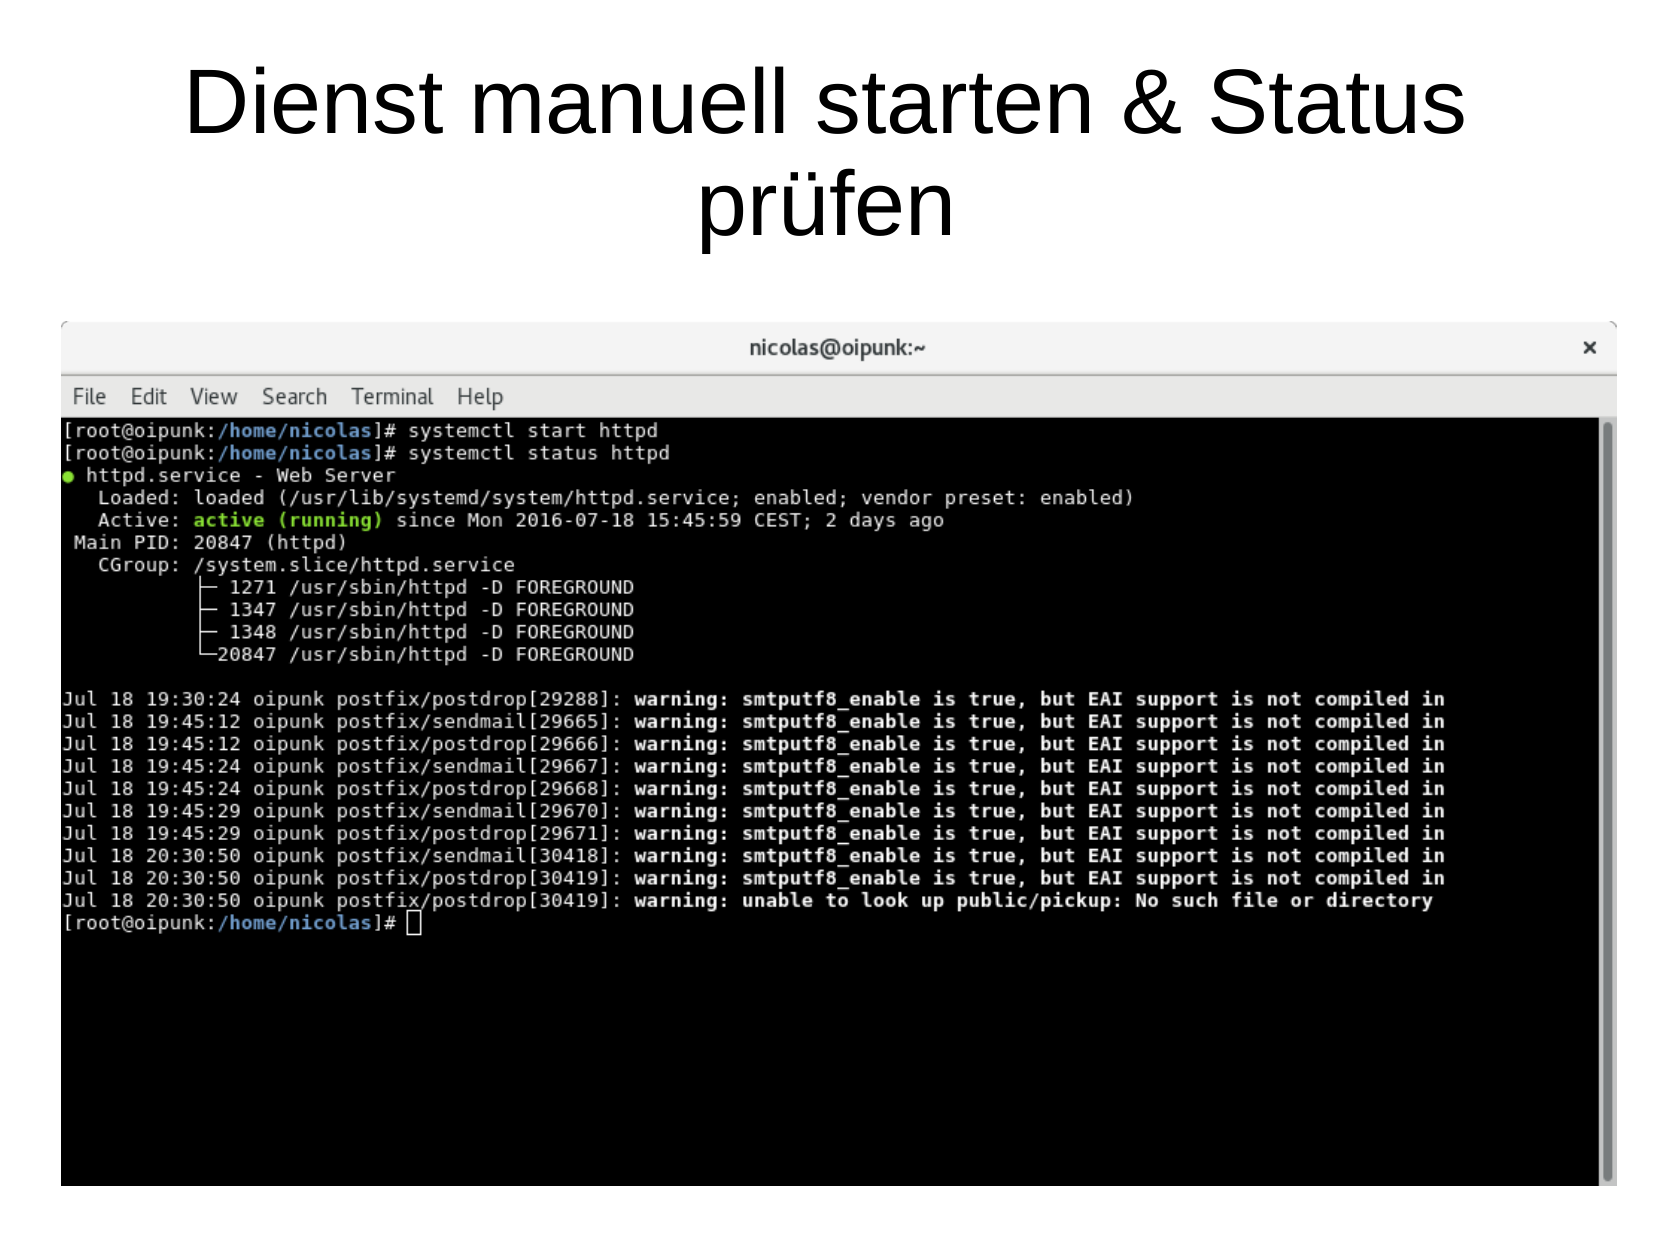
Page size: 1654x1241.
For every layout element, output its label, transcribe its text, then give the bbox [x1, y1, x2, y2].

title Dienst manuell starten & Status prüfen [82, 49, 1571, 257]
picture [61, 321, 1617, 1186]
